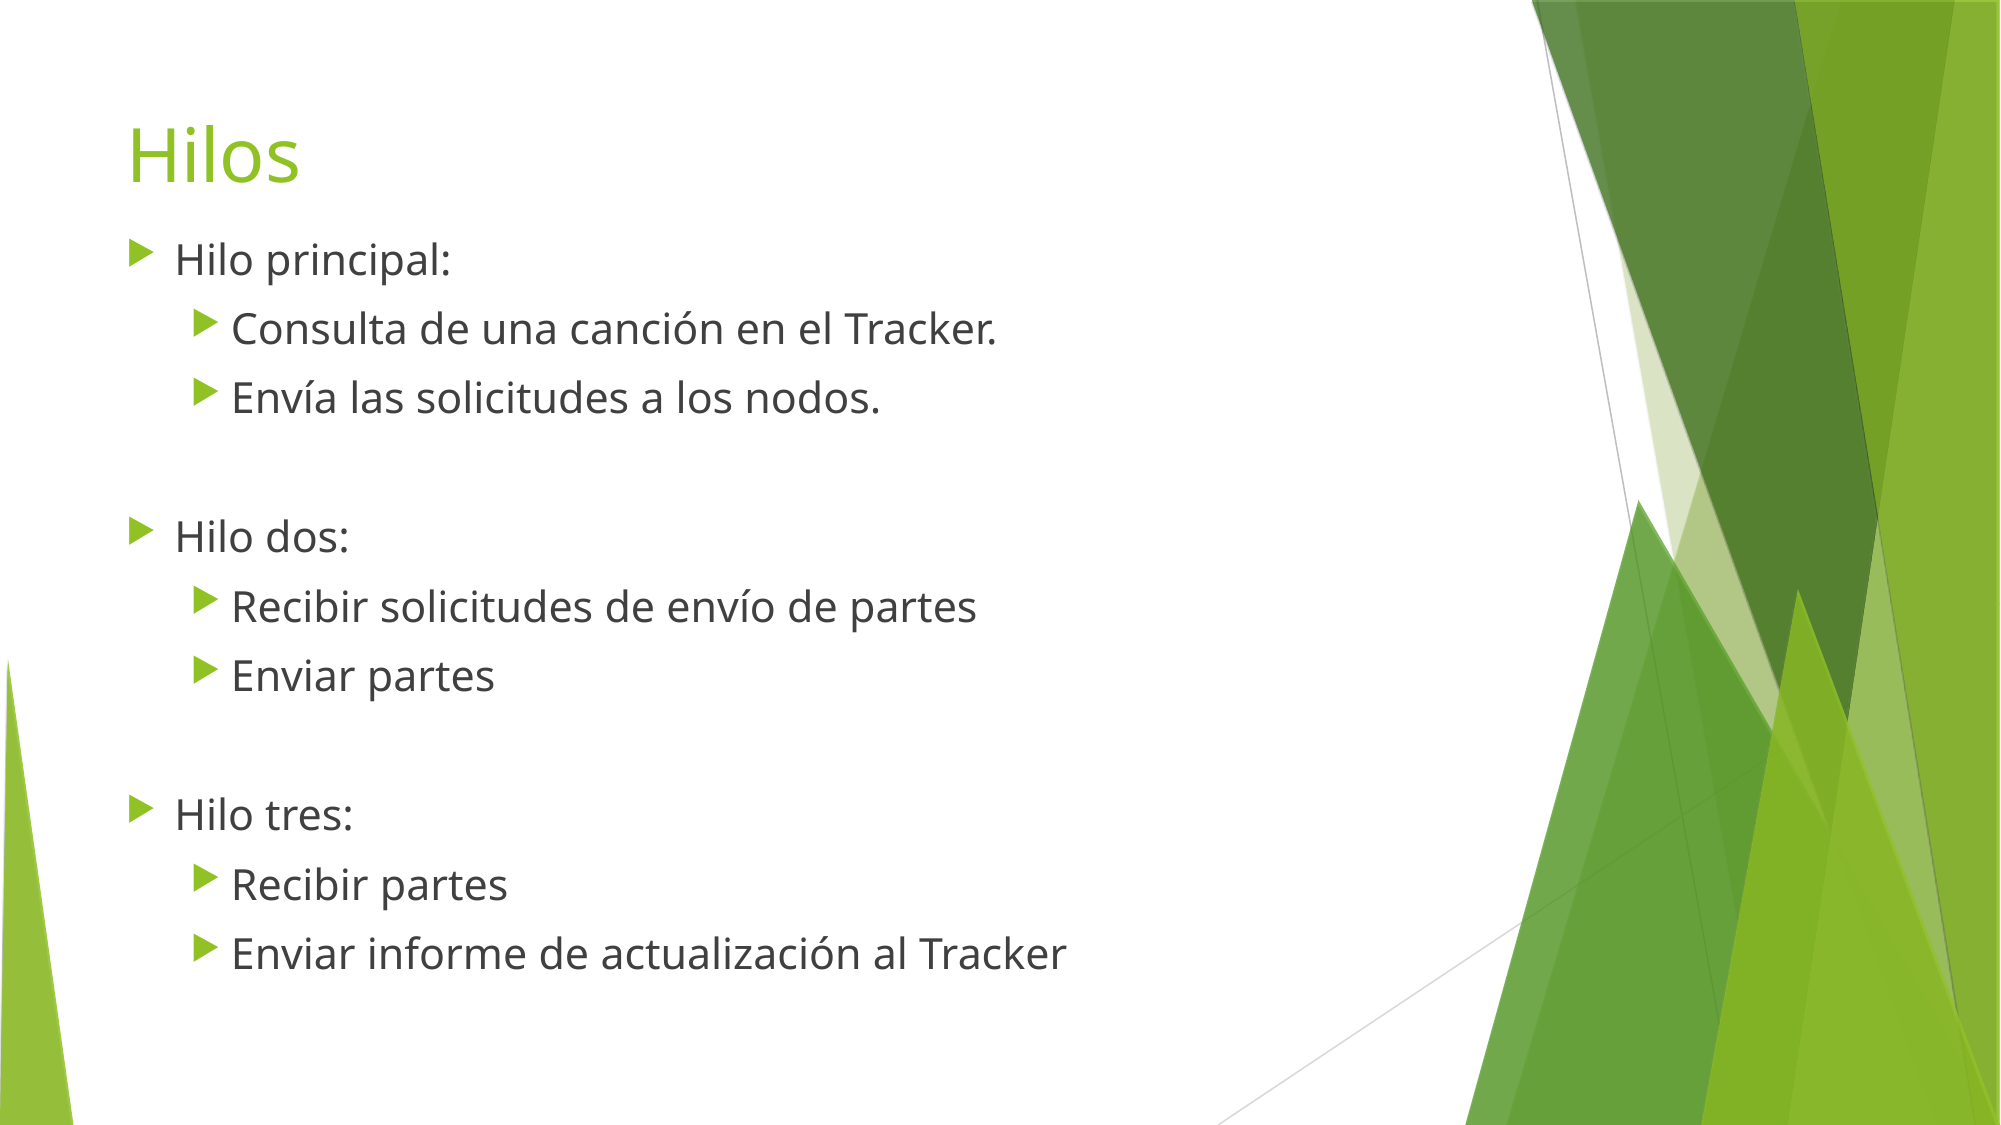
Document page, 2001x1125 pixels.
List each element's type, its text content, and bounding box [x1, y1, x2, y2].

title Hilos [111, 99, 1522, 224]
list Hilo principal: Consulta de una canción en el Tracker. Envía las solicitudes a los nodos. Hilo dos: Recibir solicitudes de envío de partes Enviar partes Hilo tres: Recibir partes Enviar informe de actualización al Tracker [111, 224, 1522, 992]
